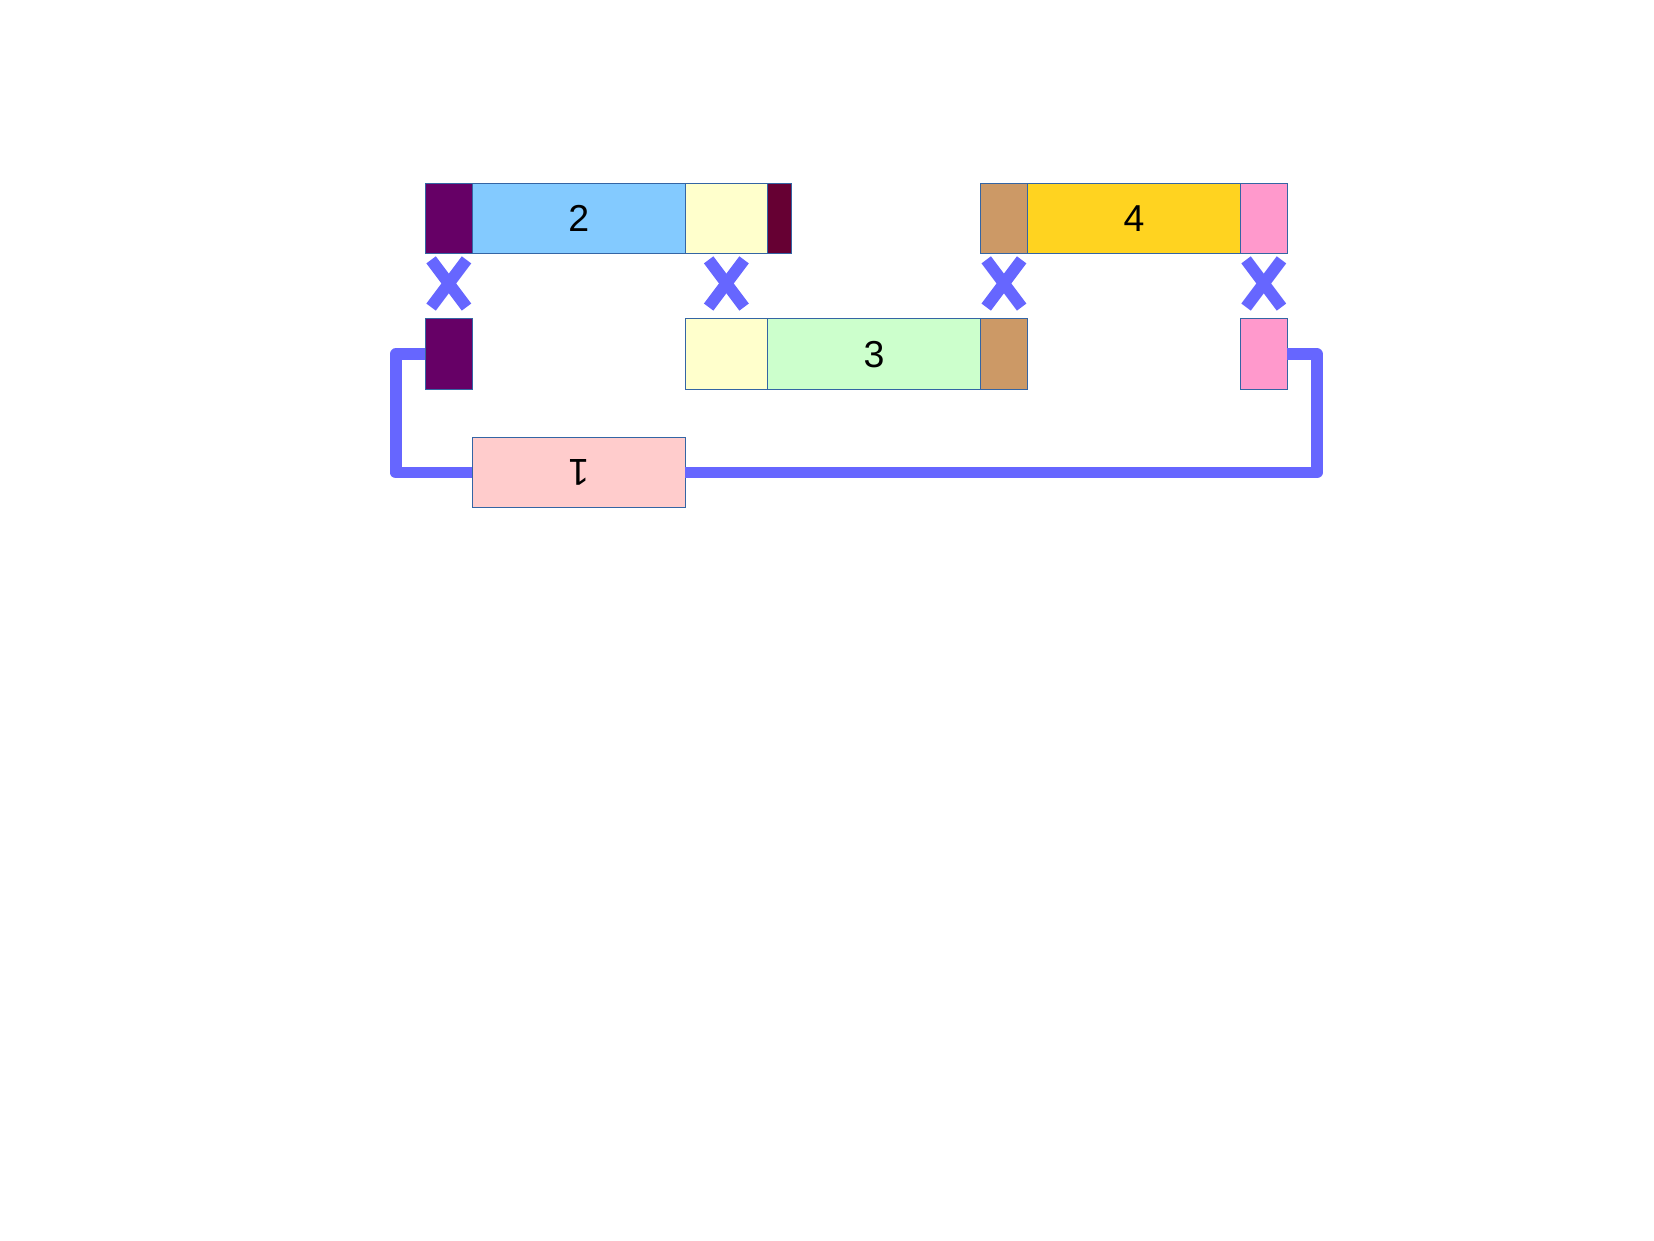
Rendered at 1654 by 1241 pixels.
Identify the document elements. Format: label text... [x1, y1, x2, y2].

text_box [1240, 183, 1288, 254]
text_box [980, 183, 1027, 254]
text_box [685, 183, 792, 254]
text_box [425, 183, 473, 254]
text_box [685, 318, 767, 390]
text_box 1 [472, 437, 686, 508]
text_box 3 [767, 318, 980, 390]
text_box 4 [1027, 183, 1240, 254]
text_box [980, 318, 1028, 390]
text_box [1240, 318, 1288, 390]
text_box 2 [473, 183, 685, 254]
text_box [425, 318, 473, 390]
